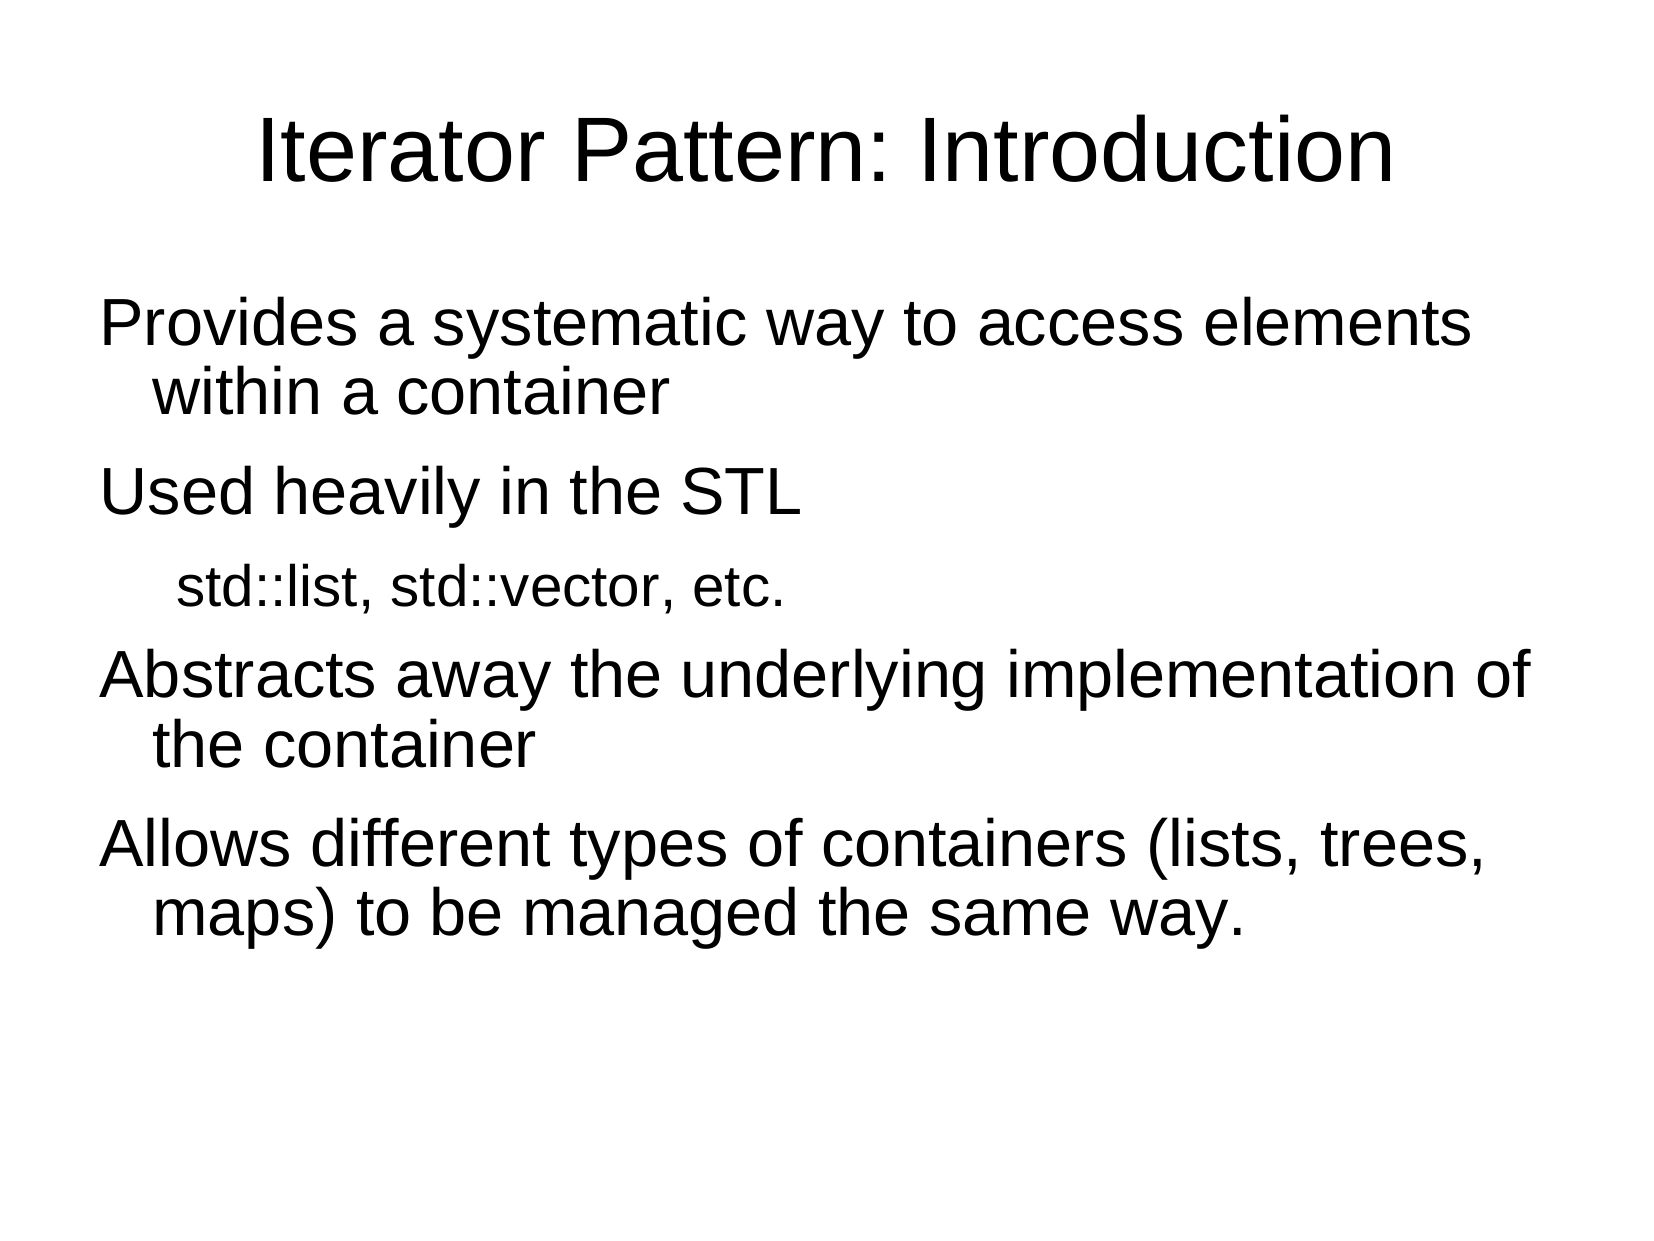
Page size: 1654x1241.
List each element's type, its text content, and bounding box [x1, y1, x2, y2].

title Iterator Pattern: Introduction [82, 56, 1571, 249]
list Provides a systematic way to access elements within a container Used heavily in the STL std::list, std::vector, etc. Abstracts away the underlying implementation of the container Allows different types of containers (lists, trees, maps) to be managed the same way. [82, 290, 1571, 1094]
